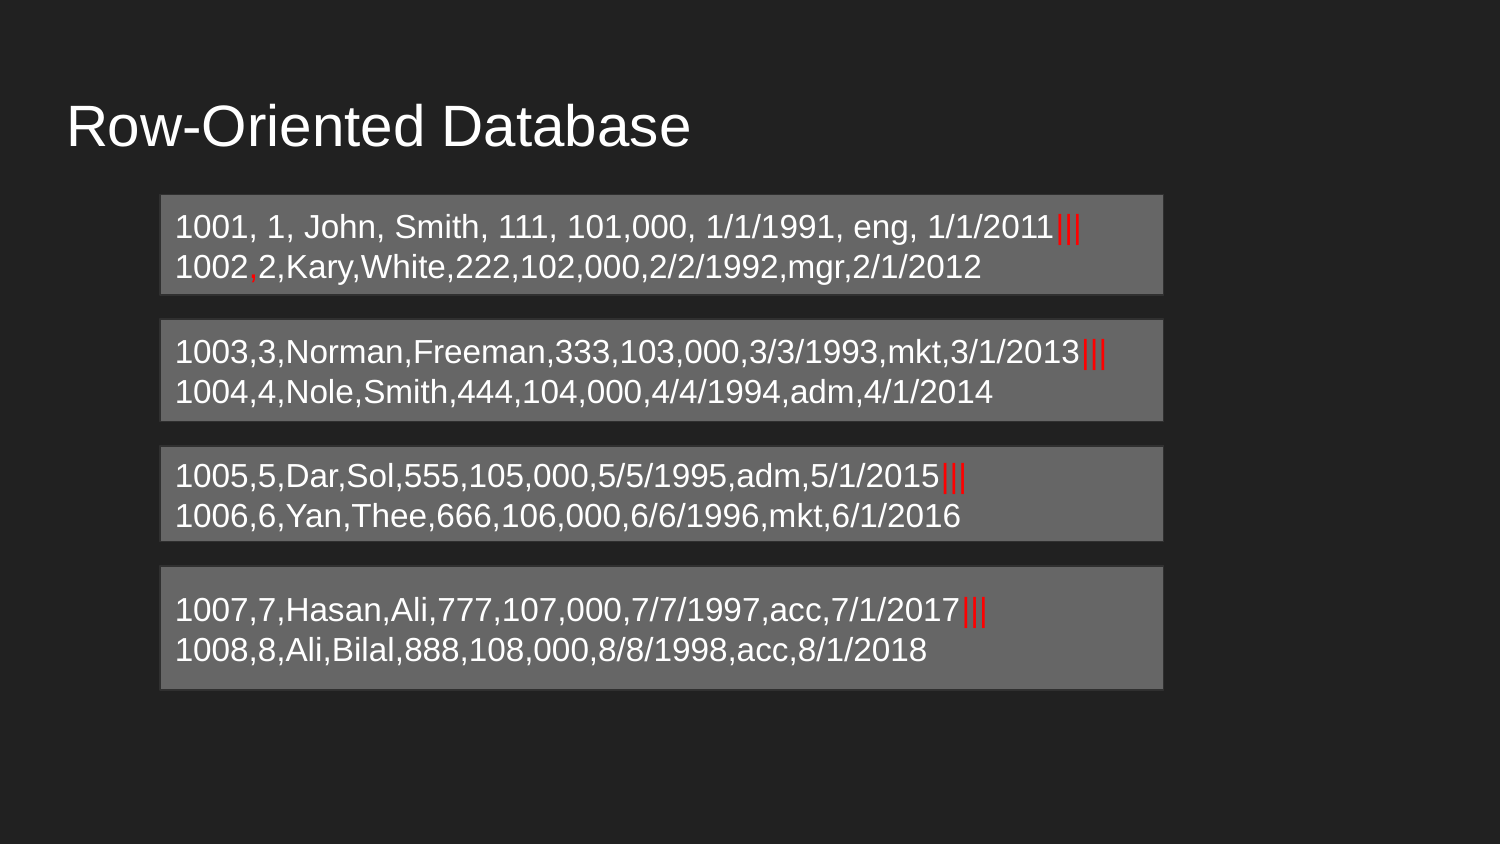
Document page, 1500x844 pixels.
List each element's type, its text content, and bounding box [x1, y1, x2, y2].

title Row-Oriented Database [51, 72, 1449, 167]
text_box 1005,5,Dar,Sol,555,105,000,5/5/1995,adm,5/1/2015||| 1006,6,Yan,Thee,666,106,000,6/6/1996,mkt,6/1/2016 [159, 445, 1164, 542]
text_box 1007,7,Hasan,Ali,777,107,000,7/7/1997,acc,7/1/2017||| 1008,8,Ali,Bilal,888,108,000,8/8/1998,acc,8/1/2018 [159, 565, 1164, 691]
text_box 1003,3,Norman,Freeman,333,103,000,3/3/1993,mkt,3/1/2013||| 1004,4,Nole,Smith,444,104,000,4/4/1994,adm,4/1/2014 [159, 319, 1164, 422]
text_box 1001, 1, John, Smith, 111, 101,000, 1/1/1991, eng, 1/1/2011||| 1002,2,Kary,White,222,102,000,2/2/1992,mgr,2/1/2012 [159, 194, 1164, 295]
